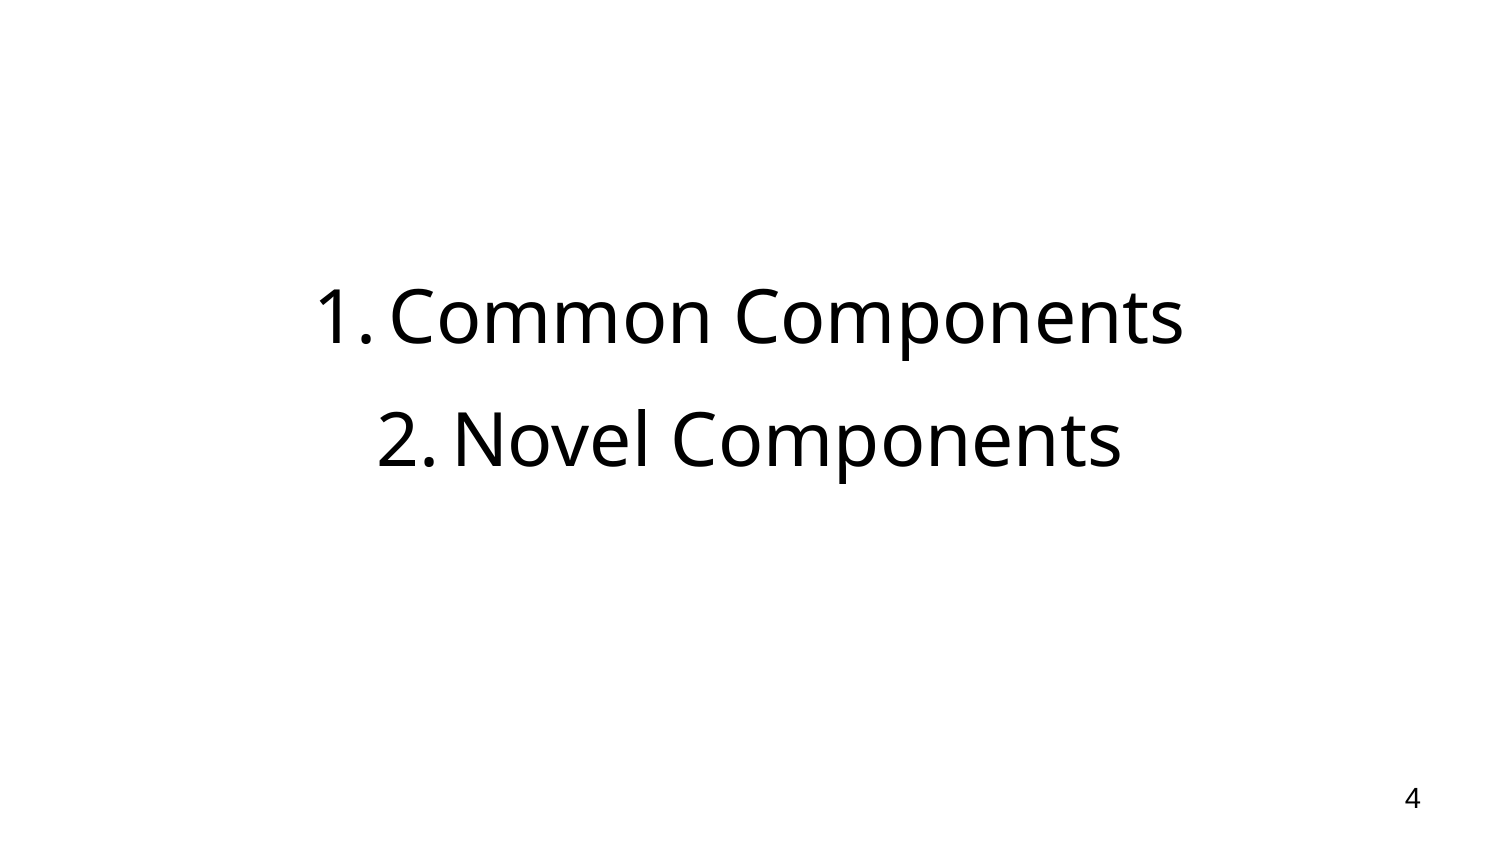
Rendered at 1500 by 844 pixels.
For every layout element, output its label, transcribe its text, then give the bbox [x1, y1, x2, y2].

slide_number <number> [1389, 764, 1480, 830]
list Common Components Novel Components [51, 253, 1449, 750]
